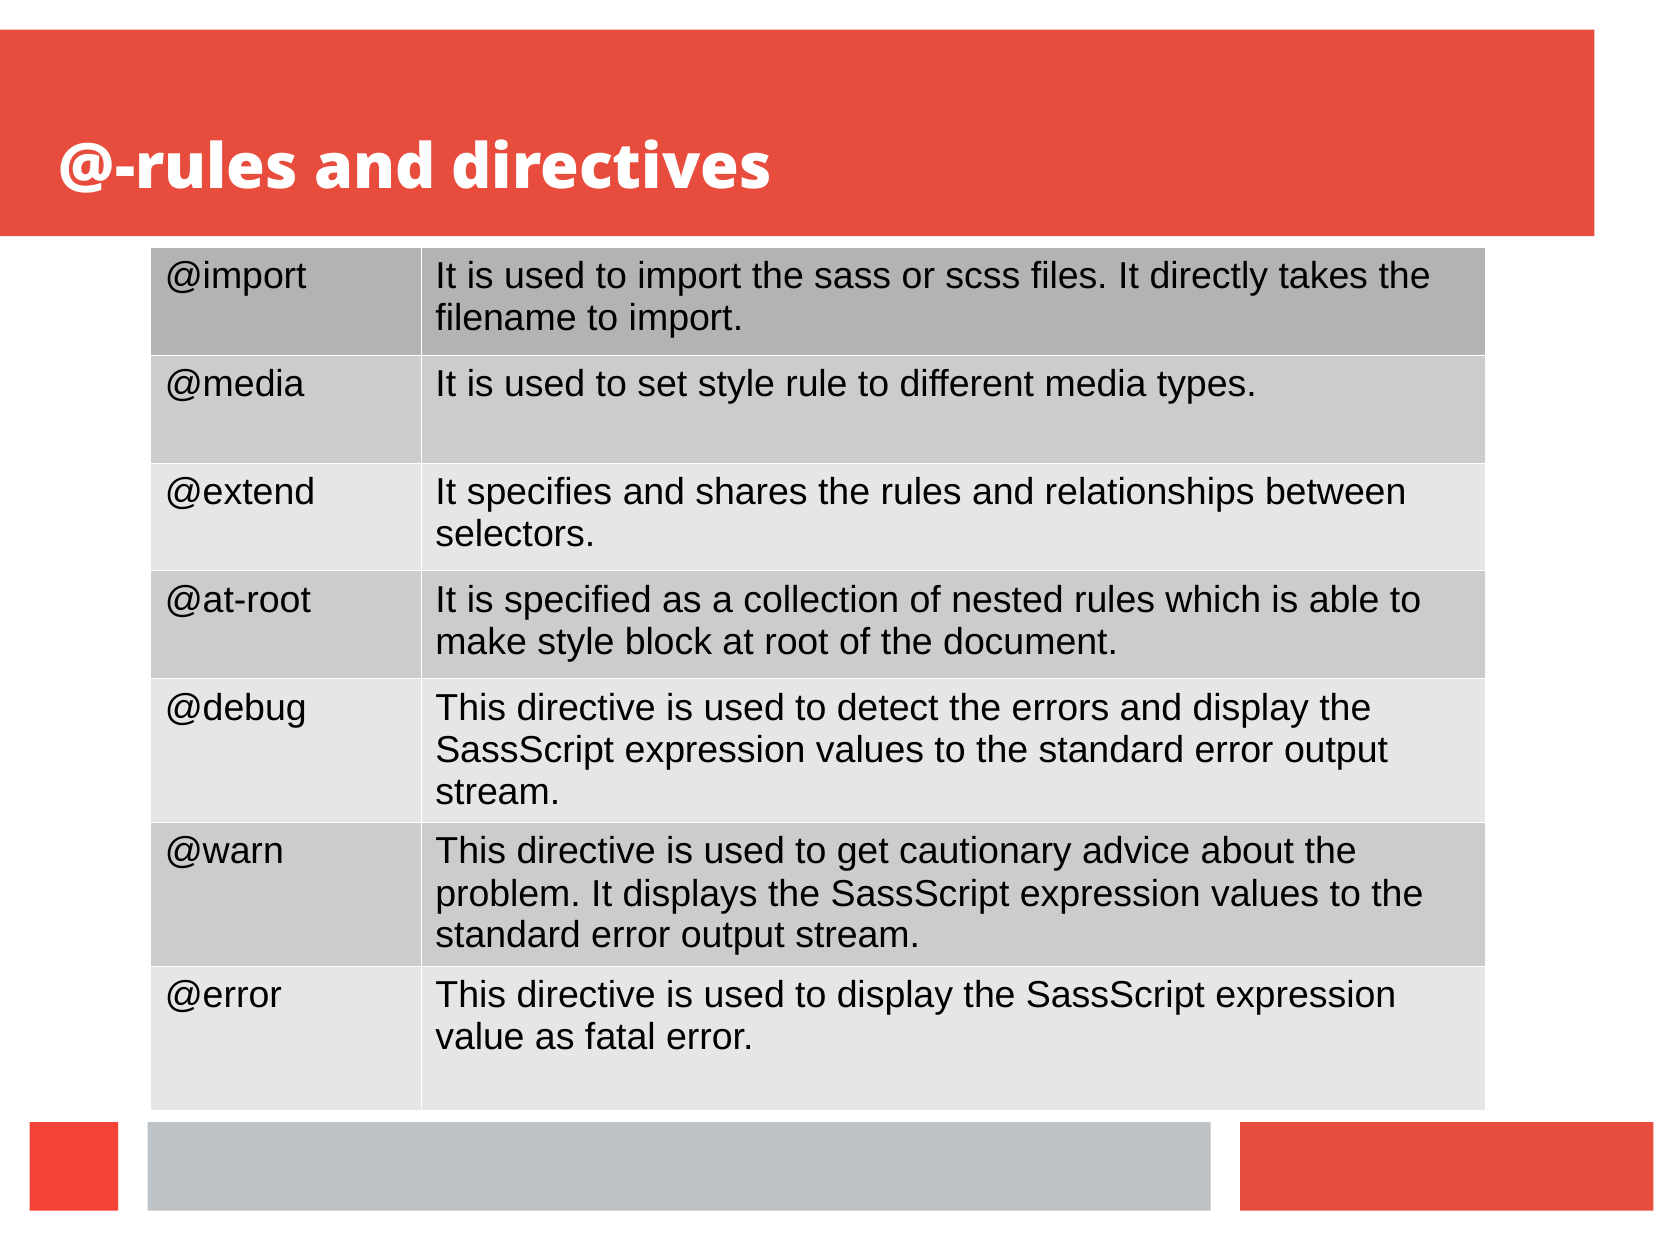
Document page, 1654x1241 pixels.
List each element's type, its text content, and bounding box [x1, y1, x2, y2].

table_cell This directive is used to get cautionary advice about the problem. It displays the SassScript expression values to the standard error output stream. [422, 823, 1485, 966]
table_cell @debug [151, 679, 421, 822]
table_cell @extend [151, 464, 421, 570]
table_cell This directive is used to display the SassScript expression value as fatal error. [422, 967, 1485, 1110]
table_cell @error [151, 967, 421, 1110]
table_header @import [151, 248, 421, 355]
table_cell This directive is used to detect the errors and display the SassScript expression values to the standard error output stream. [422, 679, 1485, 822]
table_cell @warn [151, 823, 421, 966]
table_header It is used to import the sass or scss files. It directly takes the filename to import. [422, 248, 1485, 355]
table_cell @at-root [151, 571, 421, 678]
table_cell It is specified as a collection of nested rules which is able to make style block at root of the document. [422, 571, 1485, 678]
table_cell It is used to set style rule to different media types. [422, 356, 1485, 463]
table_cell @media [151, 356, 421, 463]
table_cell It specifies and shares the rules and relationships between selectors. [422, 464, 1485, 570]
title @-rules and directives [59, 59, 1595, 207]
